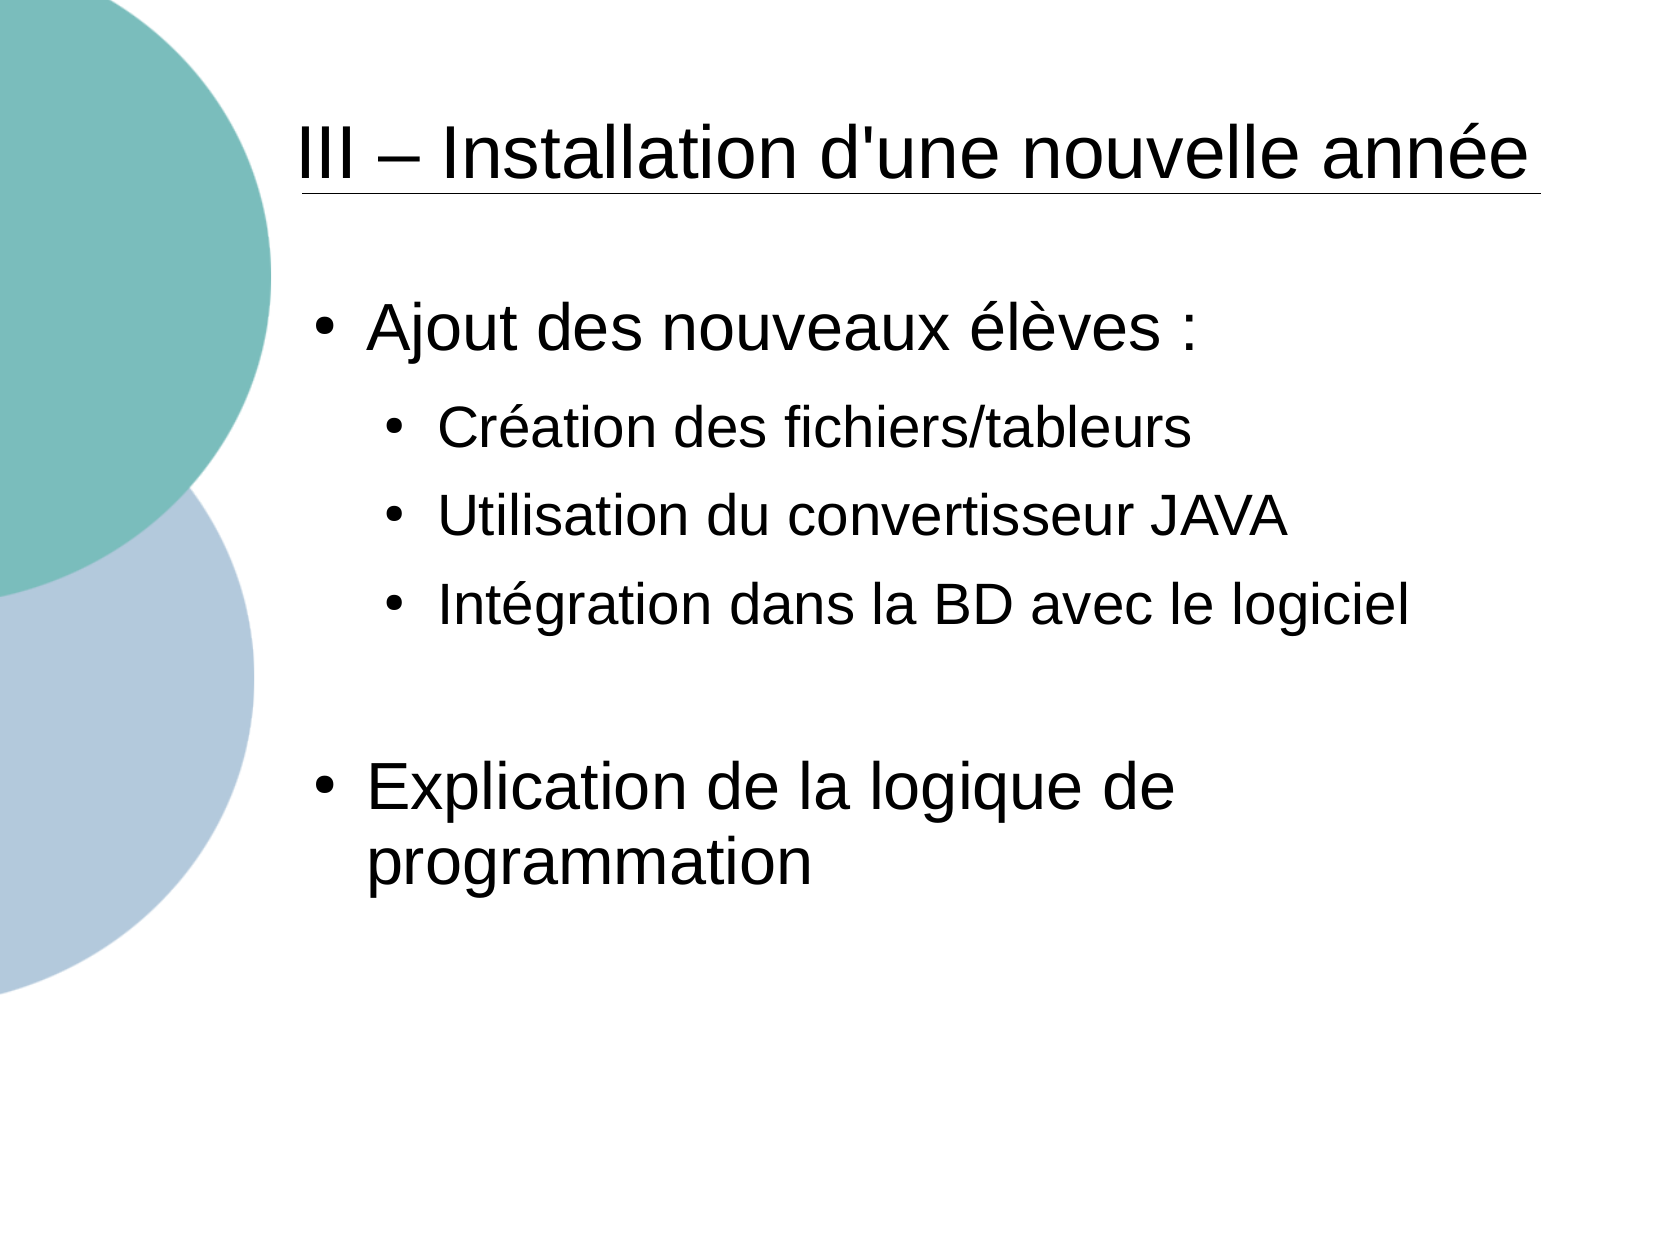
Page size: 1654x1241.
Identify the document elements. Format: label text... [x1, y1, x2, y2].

list Ajout des nouveaux élèves : Création des fichiers/tableurs Utilisation du convertisseur JAVA Intégration dans la BD avec le logiciel Explication de la logique de programmation [295, 290, 1571, 1094]
table_header [302, 194, 1541, 251]
picture [0, 0, 1654, 1241]
title III – Installation d'une nouvelle année [295, 49, 1571, 257]
